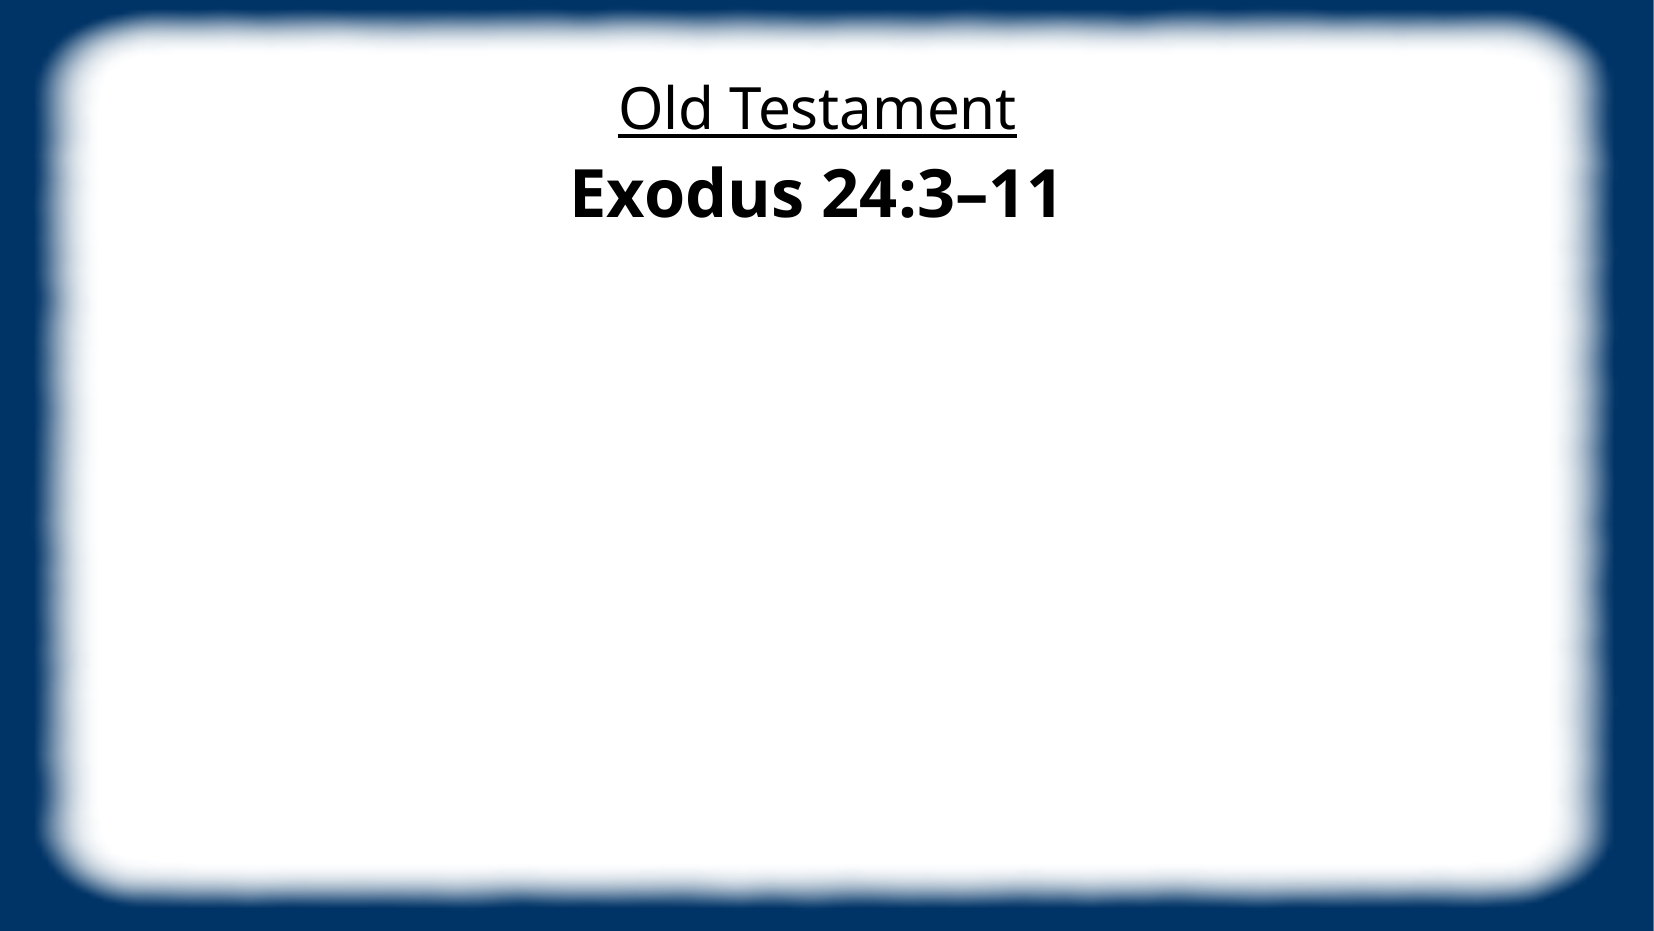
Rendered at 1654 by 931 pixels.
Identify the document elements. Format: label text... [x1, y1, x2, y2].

text_box Old Testament Exodus 24:3–11 [105, 60, 1531, 241]
text_box [90, 45, 1561, 447]
picture [0, 0, 1654, 931]
